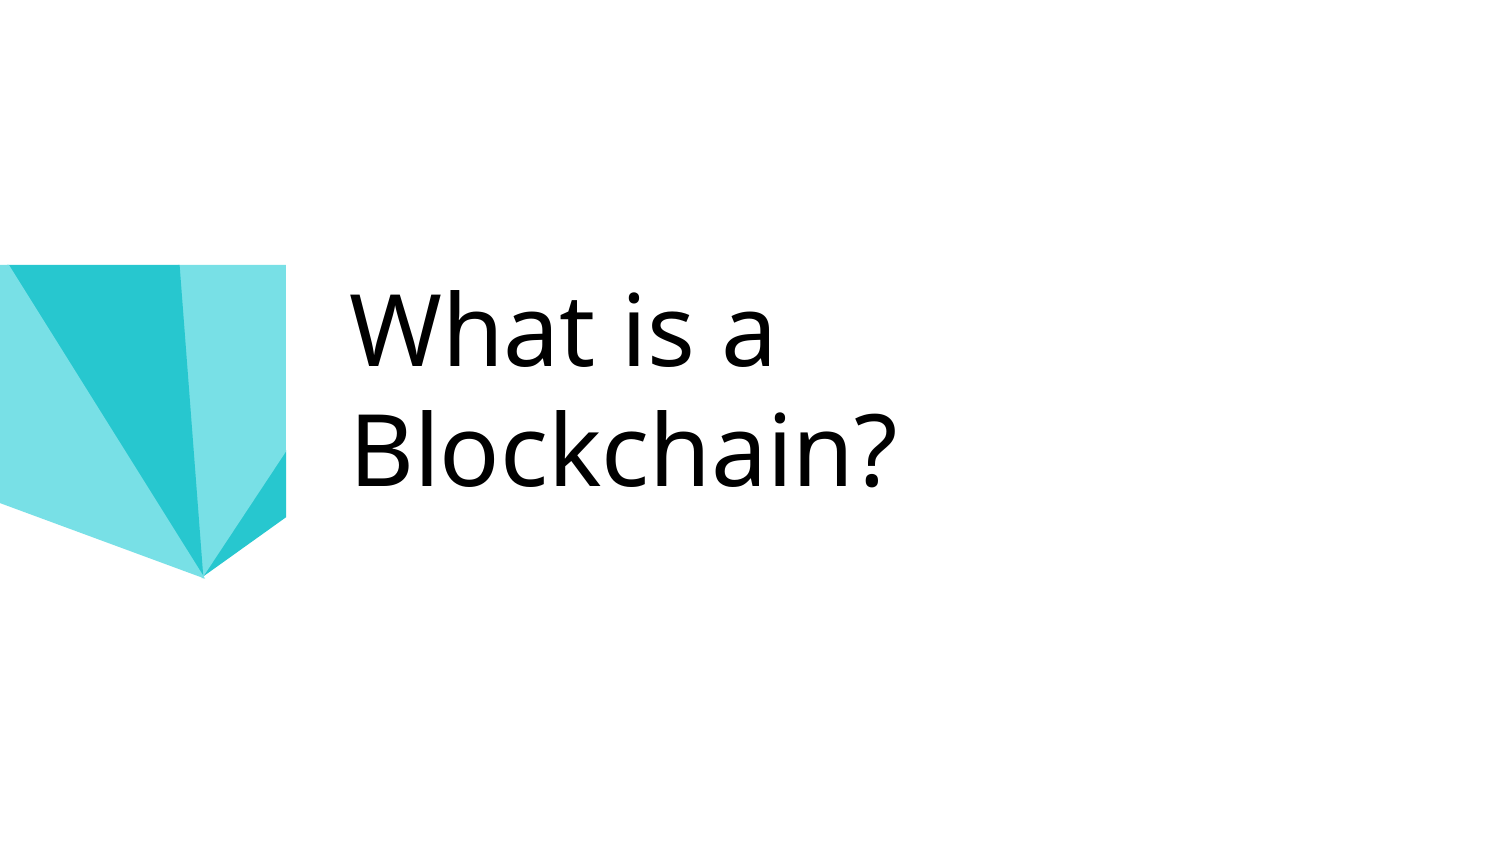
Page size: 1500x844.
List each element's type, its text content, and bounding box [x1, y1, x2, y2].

title What is a Blockchain? [334, 251, 965, 539]
text_box [0, 264, 287, 579]
